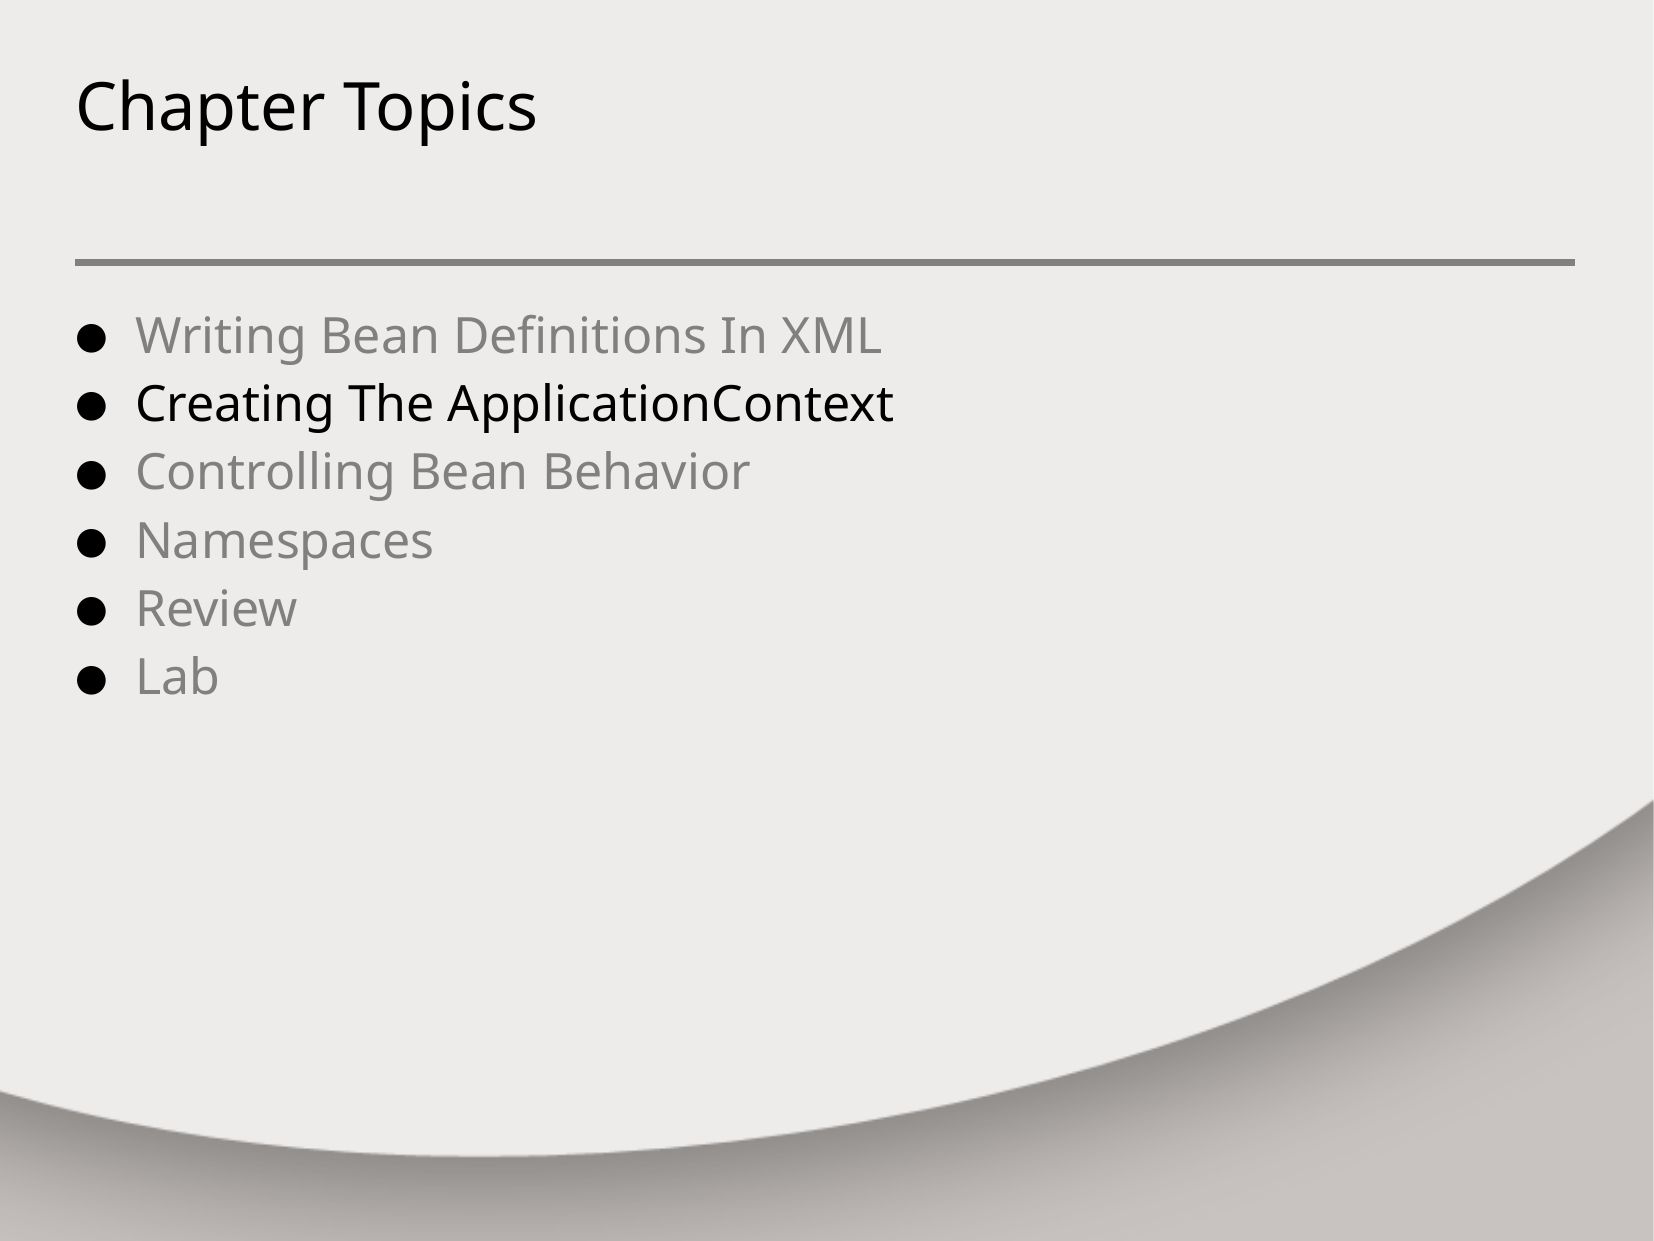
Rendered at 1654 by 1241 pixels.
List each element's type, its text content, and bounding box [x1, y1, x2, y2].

title Chapter Topics [75, 75, 1576, 226]
list Writing Bean Definitions In XML Creating The ApplicationContext Controlling Bean Behavior Namespaces Review Lab [75, 300, 1576, 1163]
picture [0, 0, 1654, 1241]
